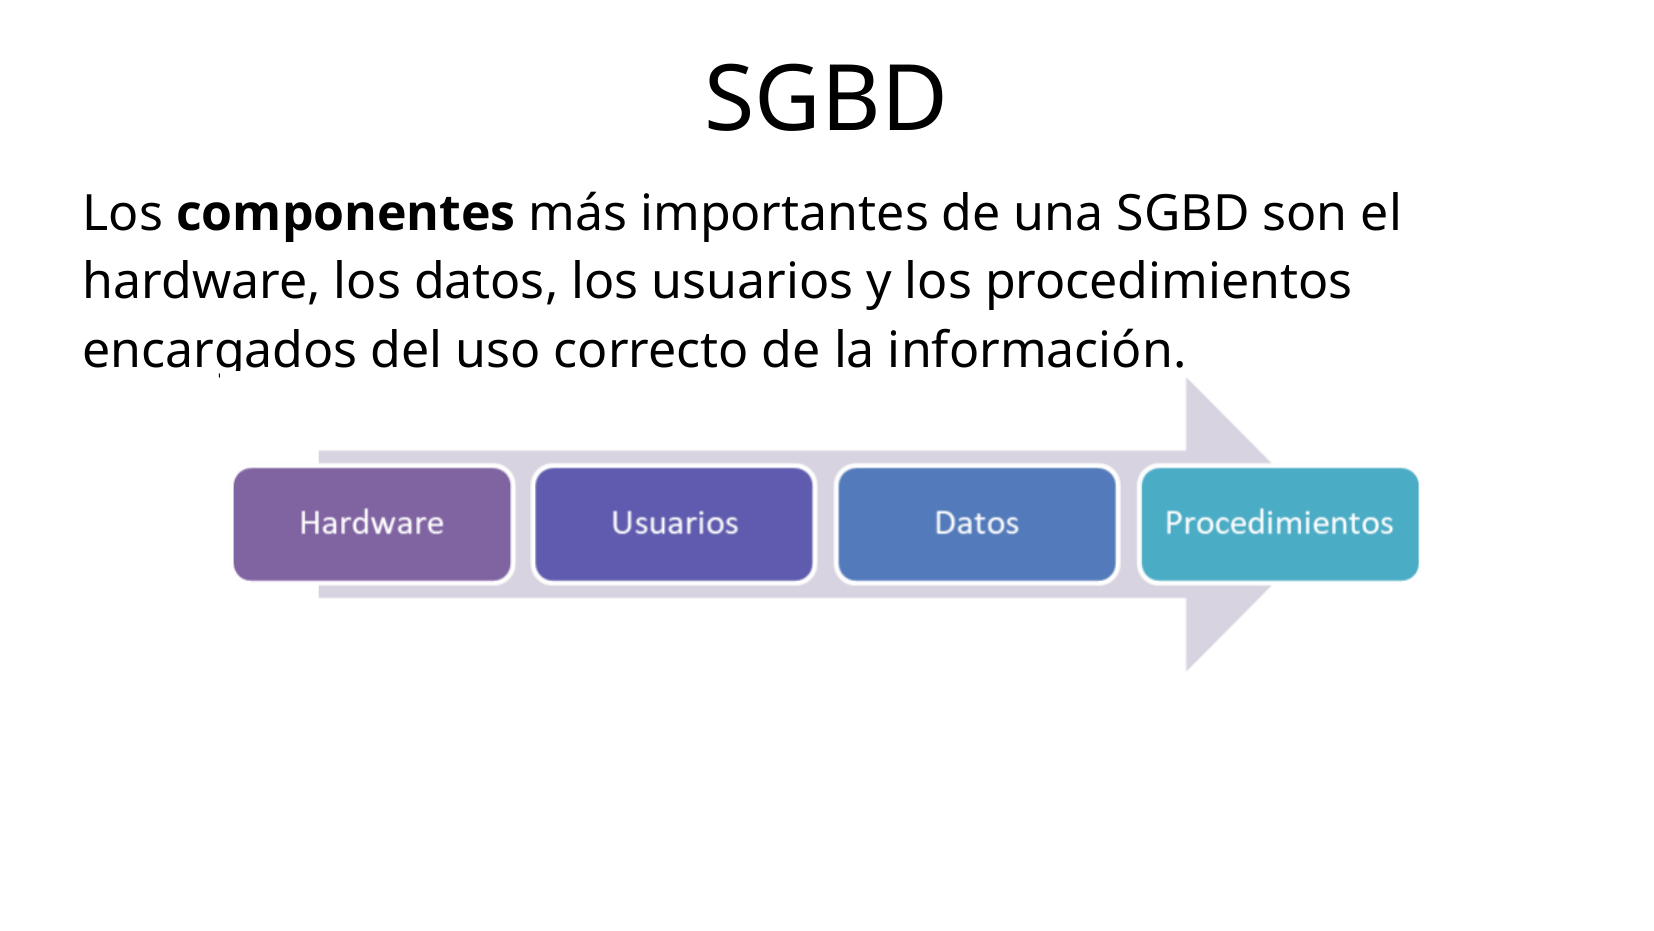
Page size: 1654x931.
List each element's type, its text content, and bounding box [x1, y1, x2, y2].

list Los componentes más importantes de una SGBD son el hardware, los datos, los usuarios y los procedimientos encargados del uso correcto de la información. [82, 177, 1571, 827]
picture [220, 371, 1430, 674]
title SGBD [82, 37, 1571, 154]
